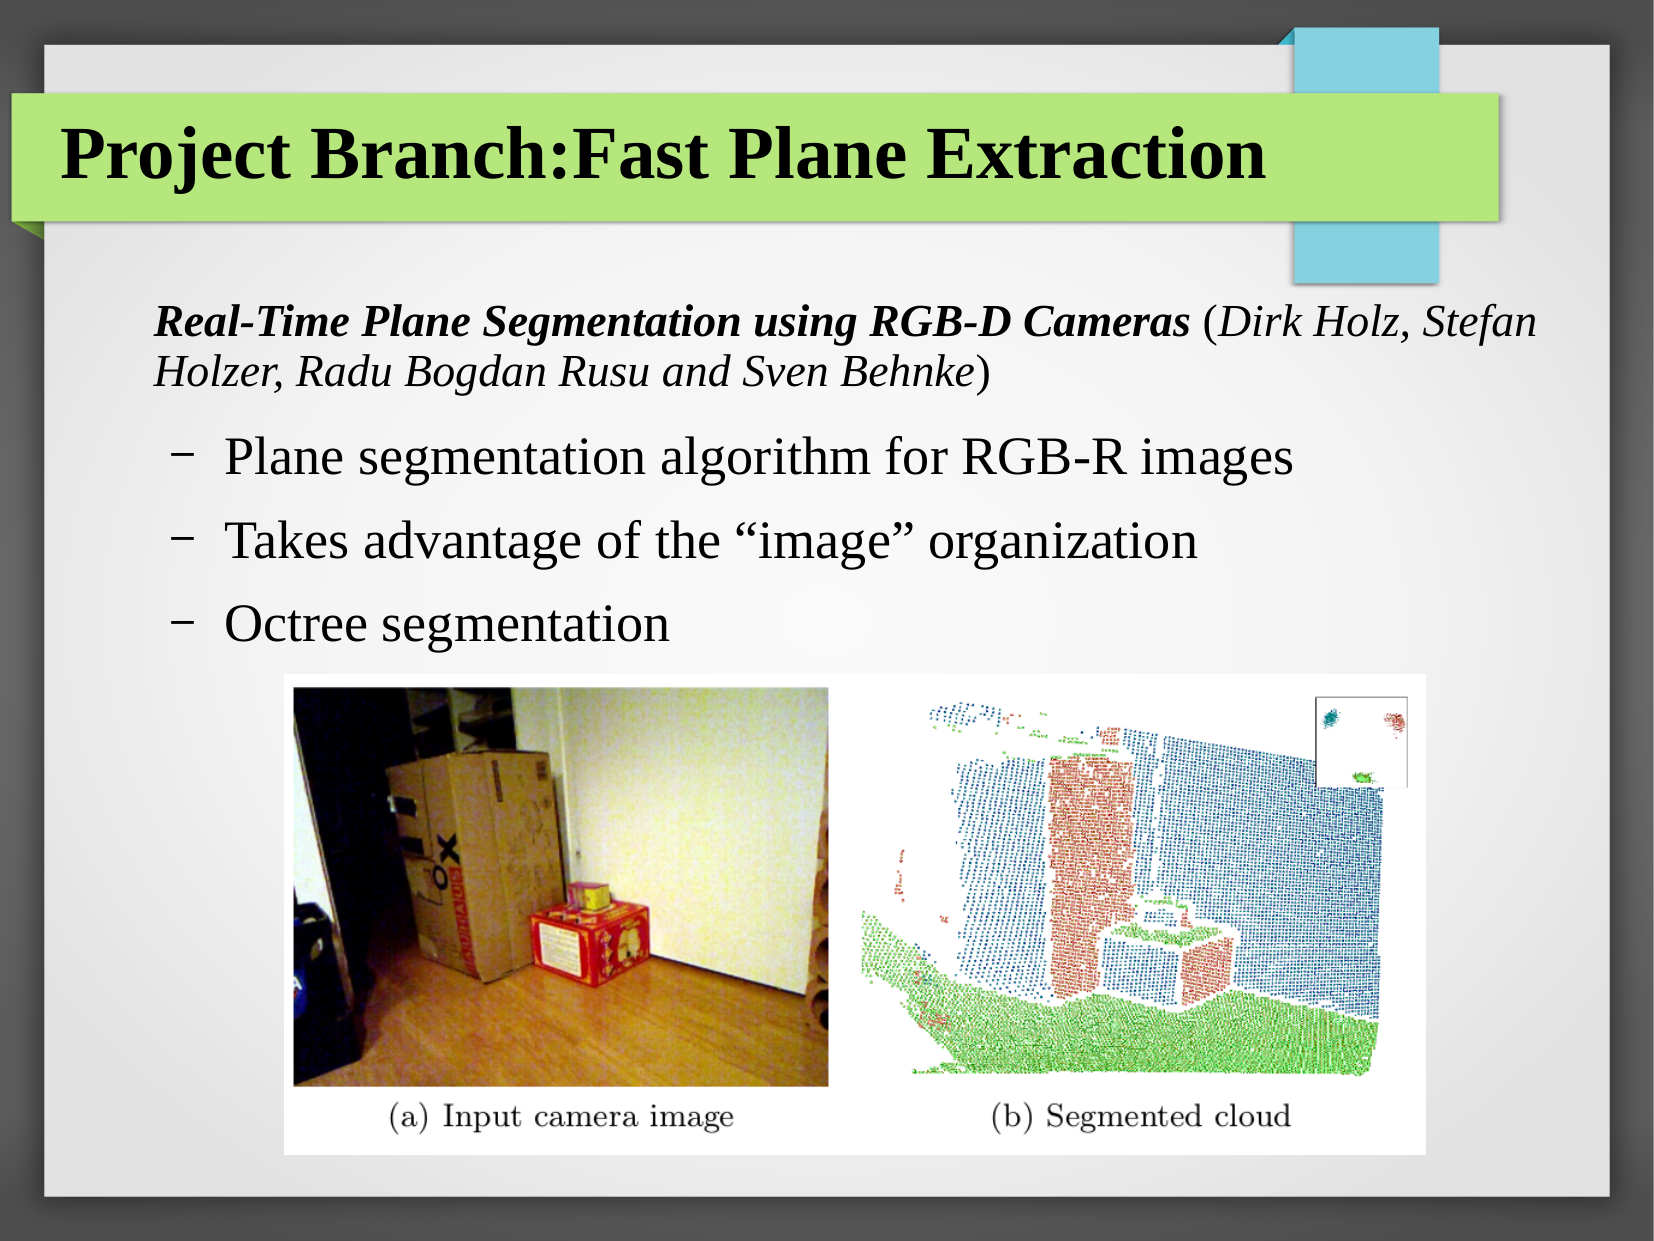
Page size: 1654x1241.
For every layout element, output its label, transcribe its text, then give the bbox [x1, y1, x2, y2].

title Project Branch:Fast Plane Extraction [60, 94, 1516, 213]
picture [0, 0, 1654, 1241]
list Real-Time Plane Segmentation using RGB-D Cameras (Dirk Holz, Stefan Holzer, Radu Bogdan Rusu and Sven Behnke) Plane segmentation algorithm for RGB-R images Takes advantage of the “image” organization Octree segmentation [82, 295, 1571, 1015]
